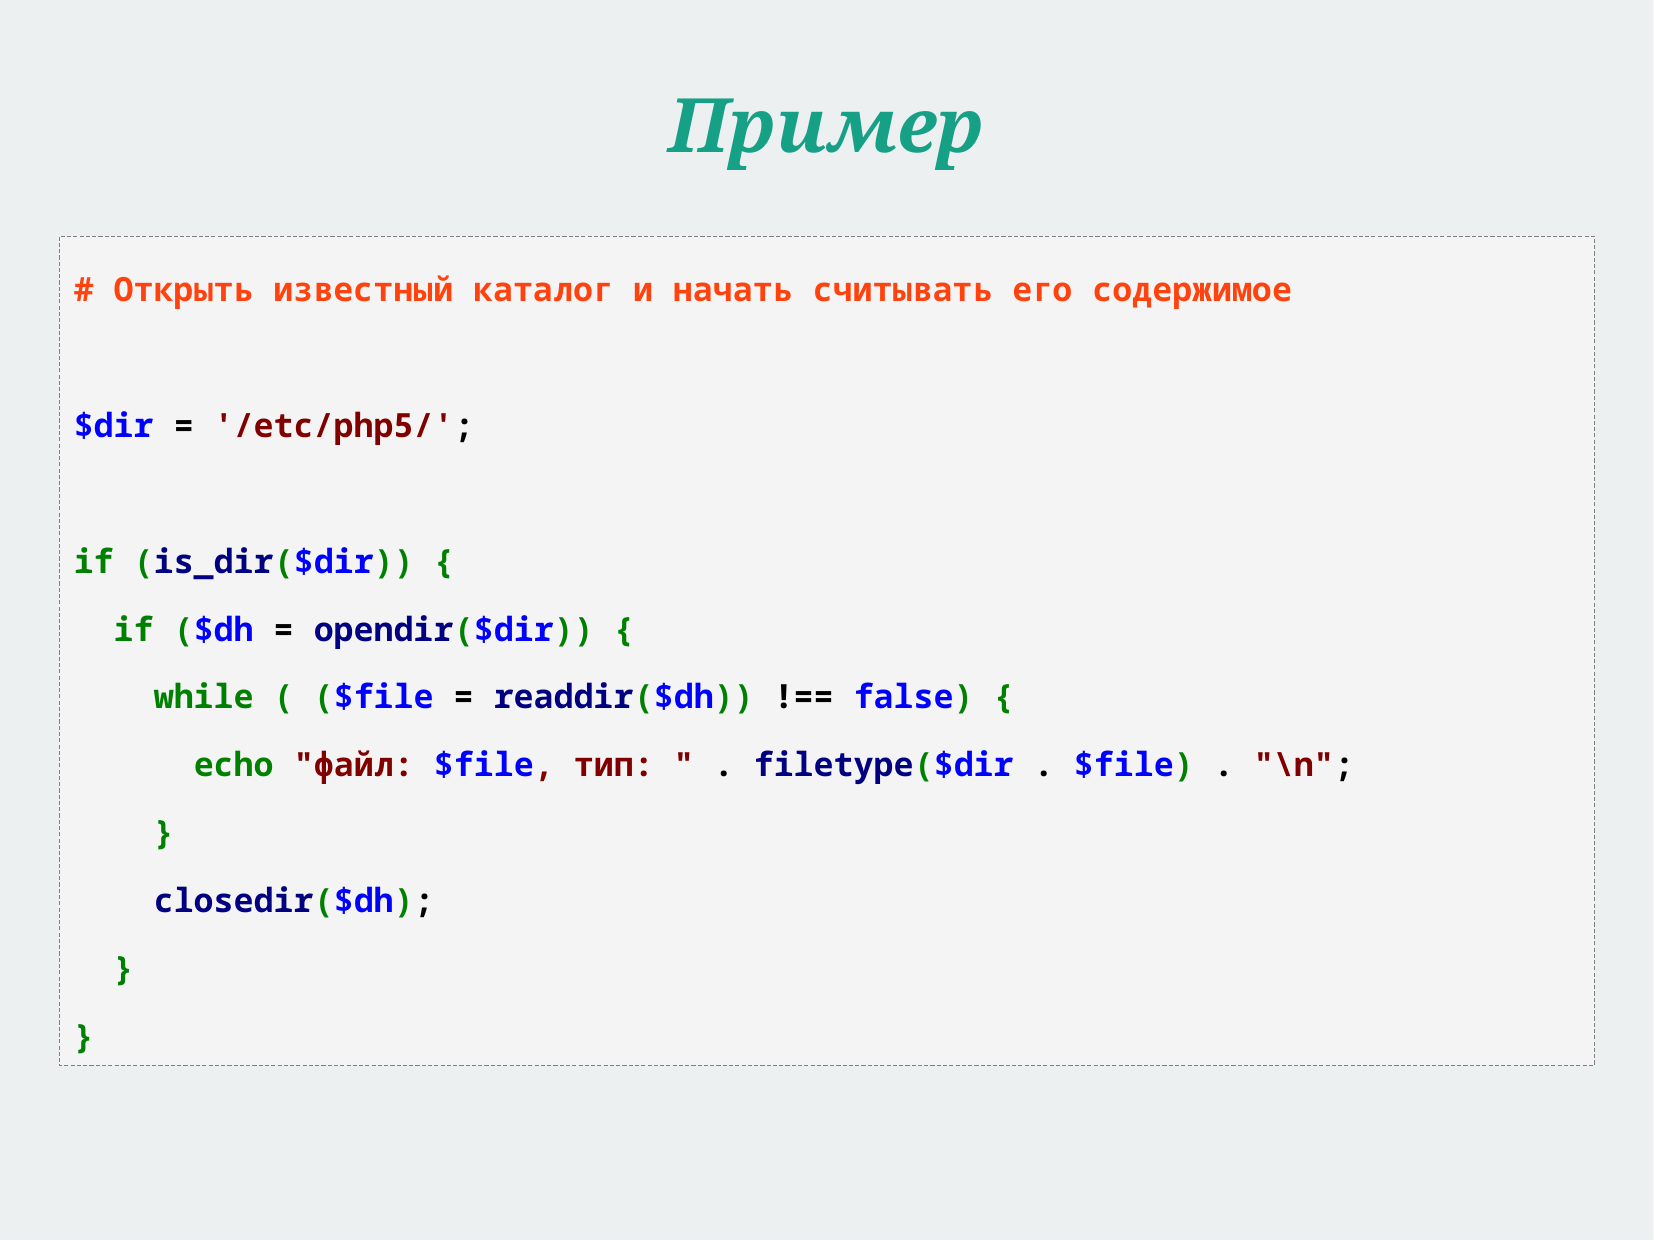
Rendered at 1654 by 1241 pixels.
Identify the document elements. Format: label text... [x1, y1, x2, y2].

title Пример [59, 59, 1595, 187]
text_box # Открыть известный каталог и начать считывать его содержимое $dir = '/etc/php5/'; if (is_dir($dir)) { if ($dh = opendir($dir)) { while ( ($file = readdir($dh)) !== false) { echo "файл: $file, тип: " . filetype($dir . $file) . "\n"; } closedir($dh); } } [59, 236, 1595, 929]
